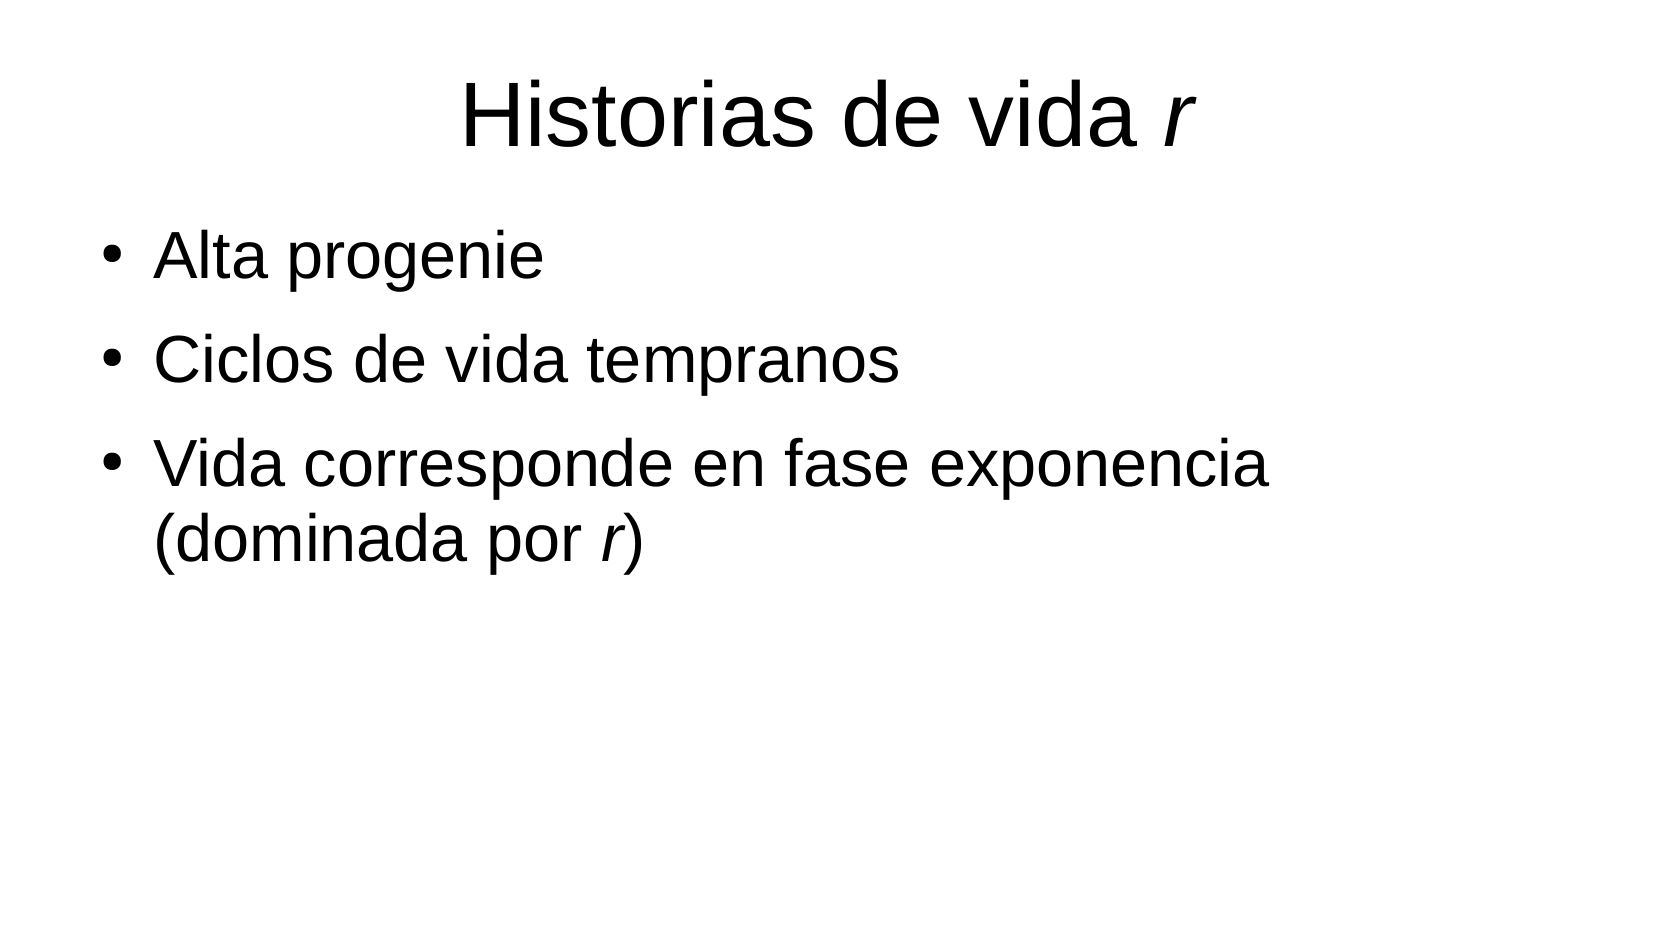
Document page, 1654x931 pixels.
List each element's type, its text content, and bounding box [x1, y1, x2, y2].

list Alta progenie Ciclos de vida tempranos Vida corresponde en fase exponencia (dominada por r) [82, 217, 1571, 758]
title Historias de vida r [82, 37, 1571, 193]
